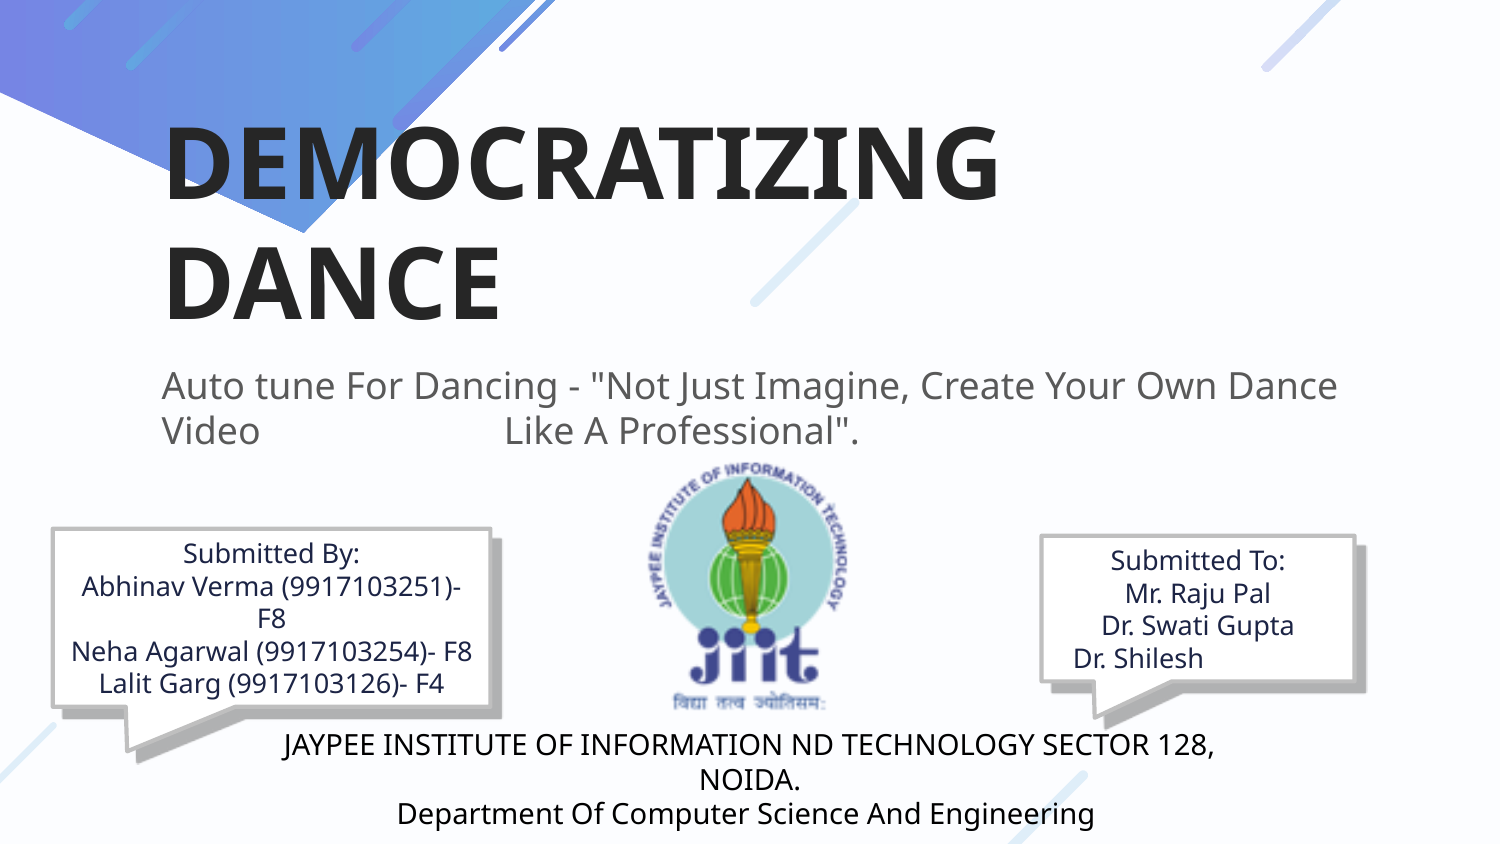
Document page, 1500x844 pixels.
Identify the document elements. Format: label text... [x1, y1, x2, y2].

picture [629, 434, 872, 735]
title DEMOCRATIZING DANCE [146, 153, 1355, 347]
text_box Submitted To: Mr. Raju Pal Dr. Swati Gupta Dr. Shilesh [1041, 535, 1355, 718]
text_box Submitted By: Abhinav Verma (9917103251)- F8 Neha Agarwal (9917103254)- F8 Lalit Garg (9917103126)- F4 [52, 528, 491, 752]
subtitle Auto tune For Dancing - "Not Just Imagine, Create Your Own Dance Video Like A Professional". [146, 347, 1355, 482]
